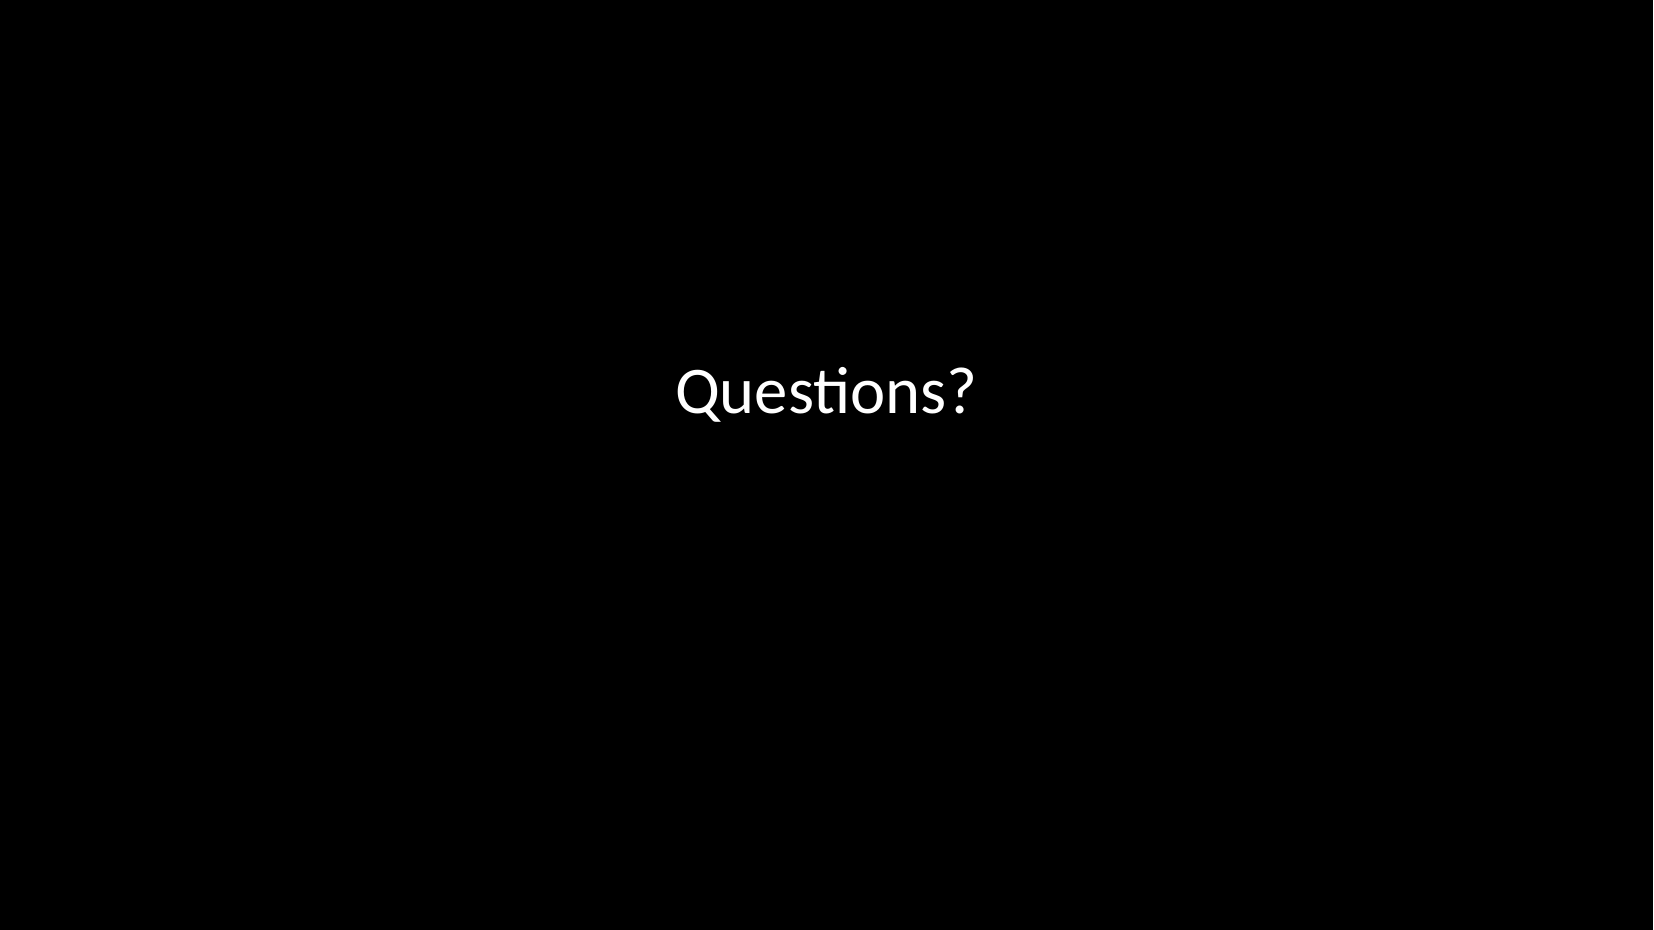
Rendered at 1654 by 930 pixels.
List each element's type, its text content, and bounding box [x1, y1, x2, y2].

text_box Questions? [82, 37, 1571, 757]
